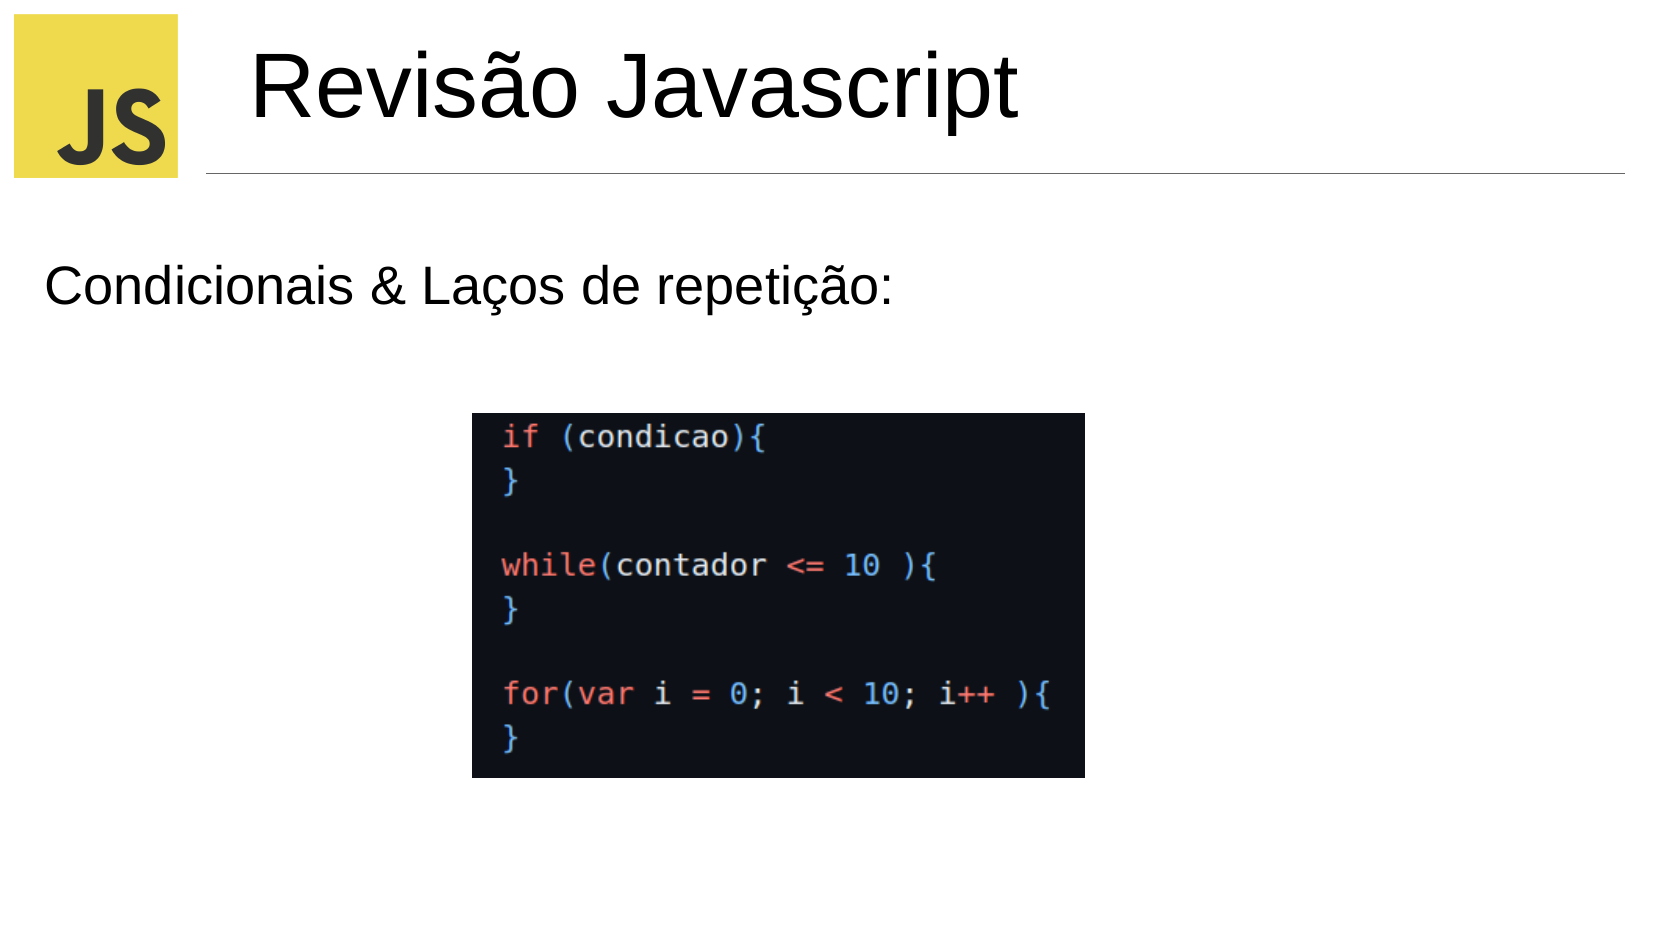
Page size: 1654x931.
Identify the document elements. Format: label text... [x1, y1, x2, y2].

text_box Condicionais & Laços de repetição: [29, 248, 975, 445]
title Revisão Javascript [249, 7, 1654, 164]
picture [14, 14, 178, 178]
picture [472, 413, 1085, 778]
